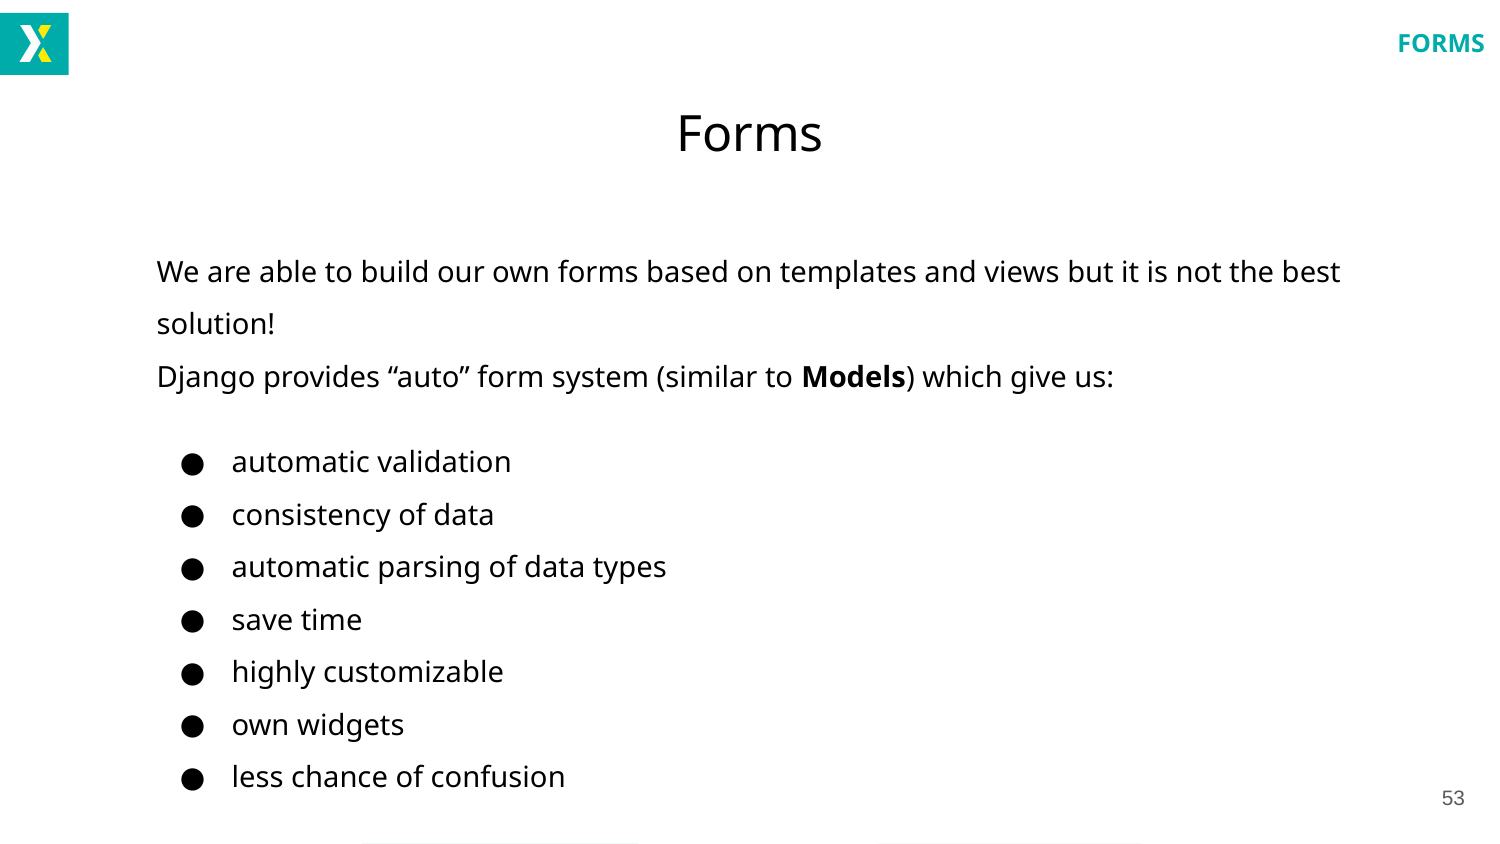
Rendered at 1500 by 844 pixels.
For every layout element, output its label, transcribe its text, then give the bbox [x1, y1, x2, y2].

text_box We are able to build our own forms based on templates and views but it is not the best solution! Django provides “auto” form system (similar to Models) which give us: automatic validation consistency of data automatic parsing of data types save time highly customizable own widgets less chance of confusion [141, 220, 1420, 844]
picture [17, 25, 54, 62]
text_box Forms [115, 86, 1385, 181]
slide_number <number> [1389, 764, 1480, 830]
